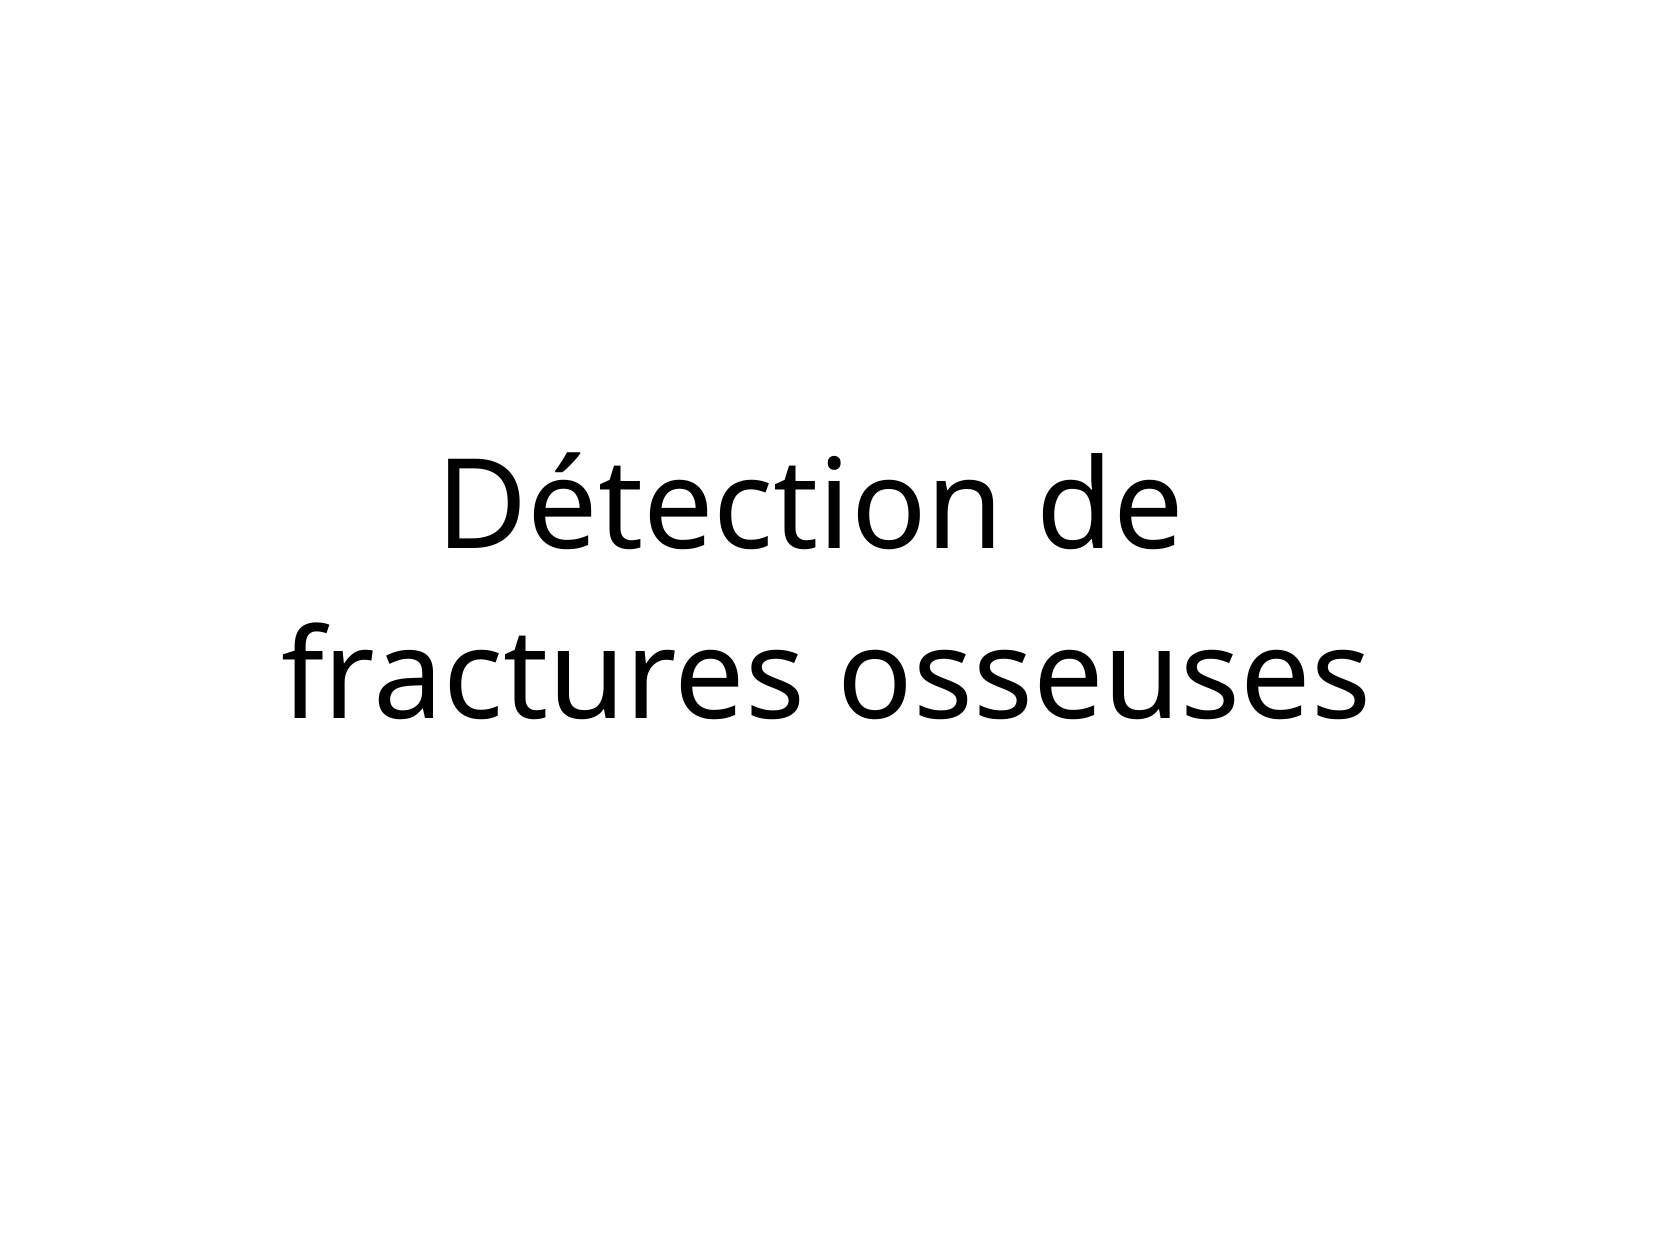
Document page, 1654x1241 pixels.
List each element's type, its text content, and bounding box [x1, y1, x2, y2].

title Détection de fractures osseuses [82, 425, 1571, 745]
